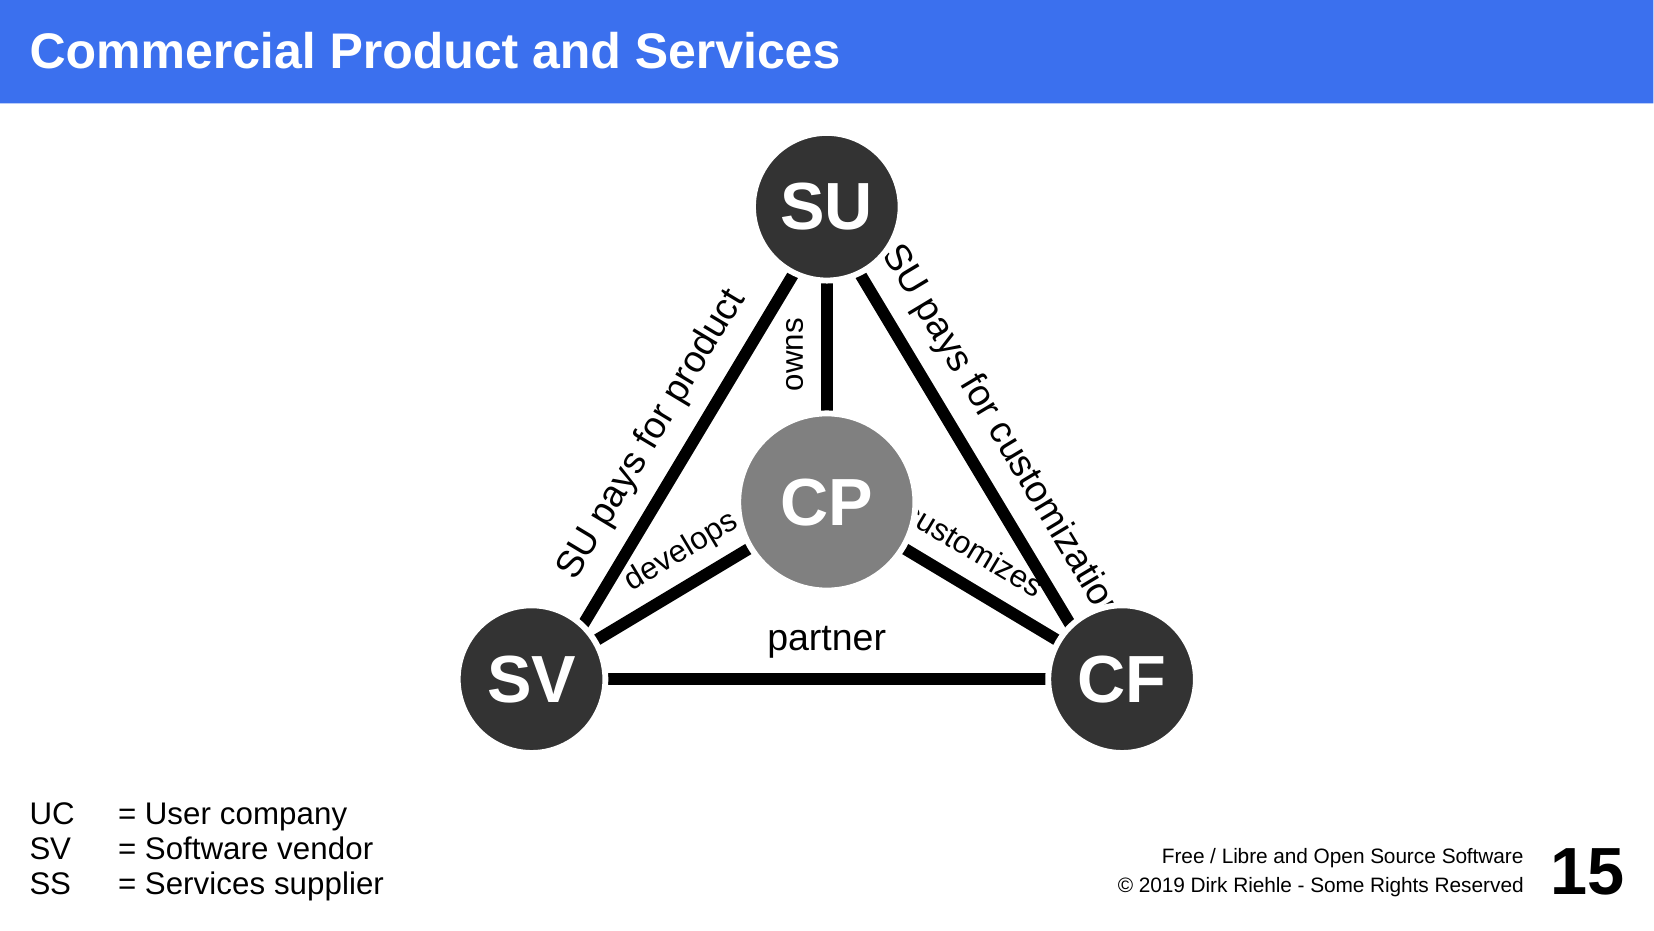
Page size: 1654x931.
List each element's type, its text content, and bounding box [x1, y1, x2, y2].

text_box UC = User company SV = Software vendor SS = Services supplier [0, 752, 1123, 931]
text_box CP [738, 413, 916, 591]
text_box CF [1048, 605, 1196, 754]
text_box SV [457, 605, 606, 754]
text_box SU [752, 132, 901, 281]
title Commercial Product and Services [0, 0, 1654, 104]
